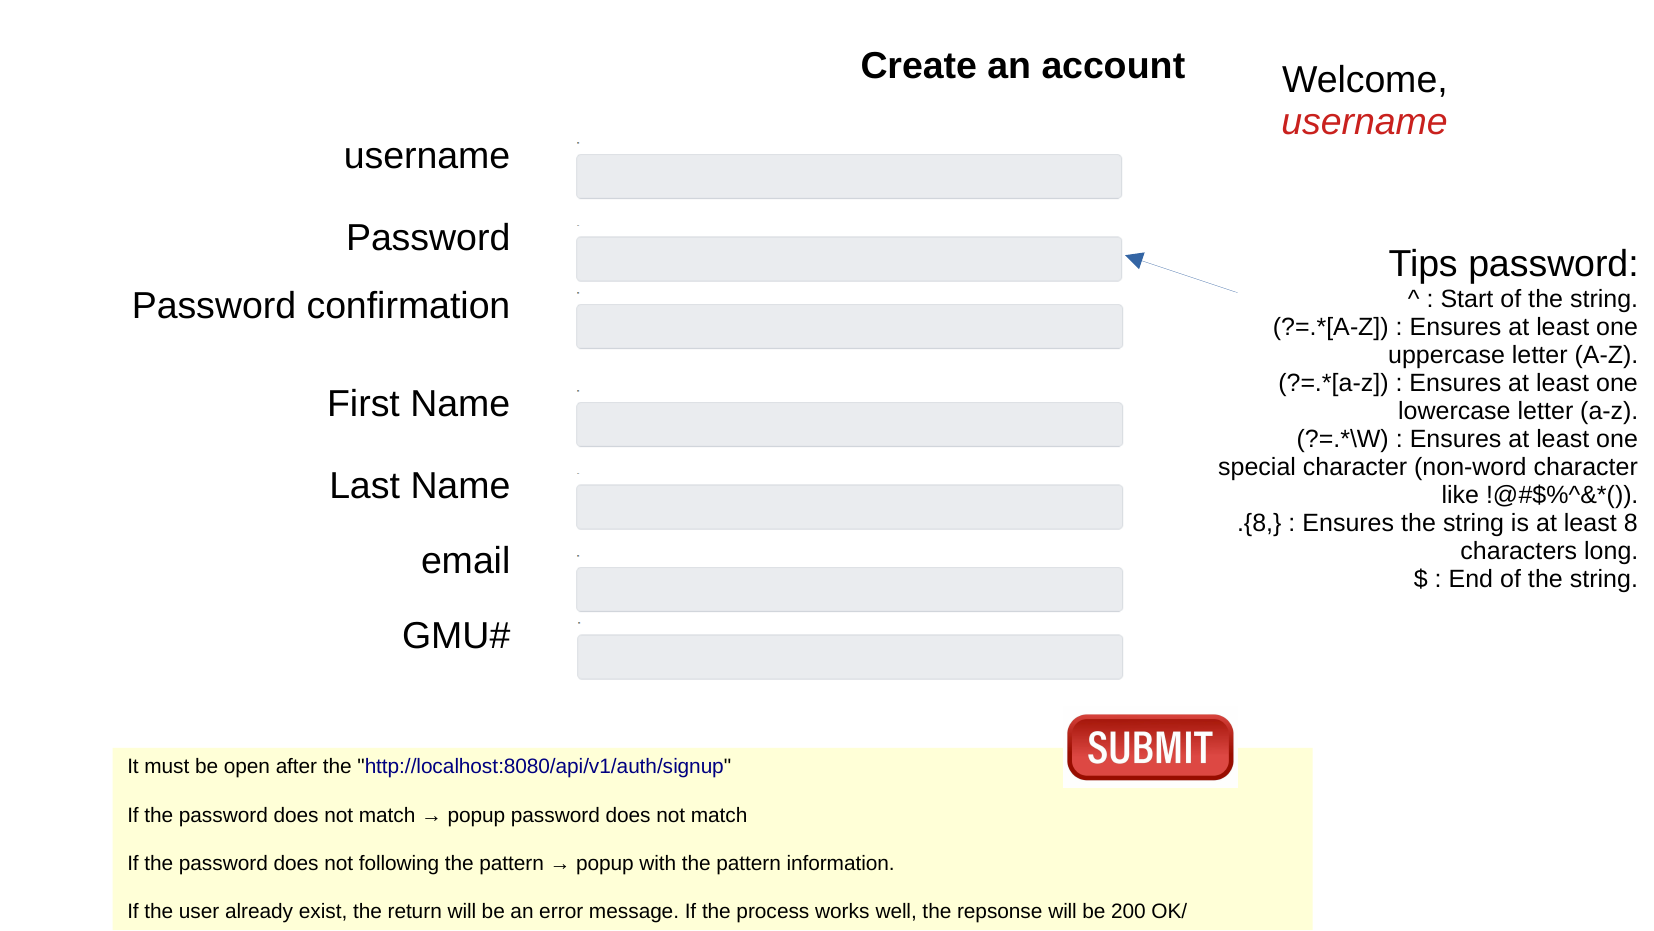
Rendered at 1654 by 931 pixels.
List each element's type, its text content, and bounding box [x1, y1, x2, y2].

text_box Create an account [487, 37, 1201, 113]
text_box email [187, 532, 526, 607]
text_box Password confirmation [75, 277, 526, 376]
text_box First Name [187, 376, 526, 451]
text_box Password [187, 209, 525, 277]
text_box username [187, 127, 525, 203]
text_box It must be open after the "http://localhost:8080/api/v1/auth/signup" If the password does not match → popup password does not match If the password does not following the pattern → popup with the pattern information. If the user already exist, the return will be an error message. If the process works well, the repsonse will be 200 OK/ [112, 747, 1313, 931]
picture [570, 142, 1126, 376]
text_box Last Name [187, 457, 526, 532]
text_box GMU# [187, 607, 526, 683]
picture [570, 390, 1238, 788]
text_box Tips password: ^ : Start of the string. (?=.*[A-Z]) : Ensures at least one uppercase letter (A-Z). (?=.*[a-z]) : Ensures at least one lowercase letter (a-z). (?=.*\W) : Ensures at least one special character (non-word character like !@#$%^&*()). .{8,} : Ensures the string is at least 8 characters long. $ : End of the string. [1200, 235, 1654, 601]
text_box Welcome, username [1125, 51, 1463, 151]
